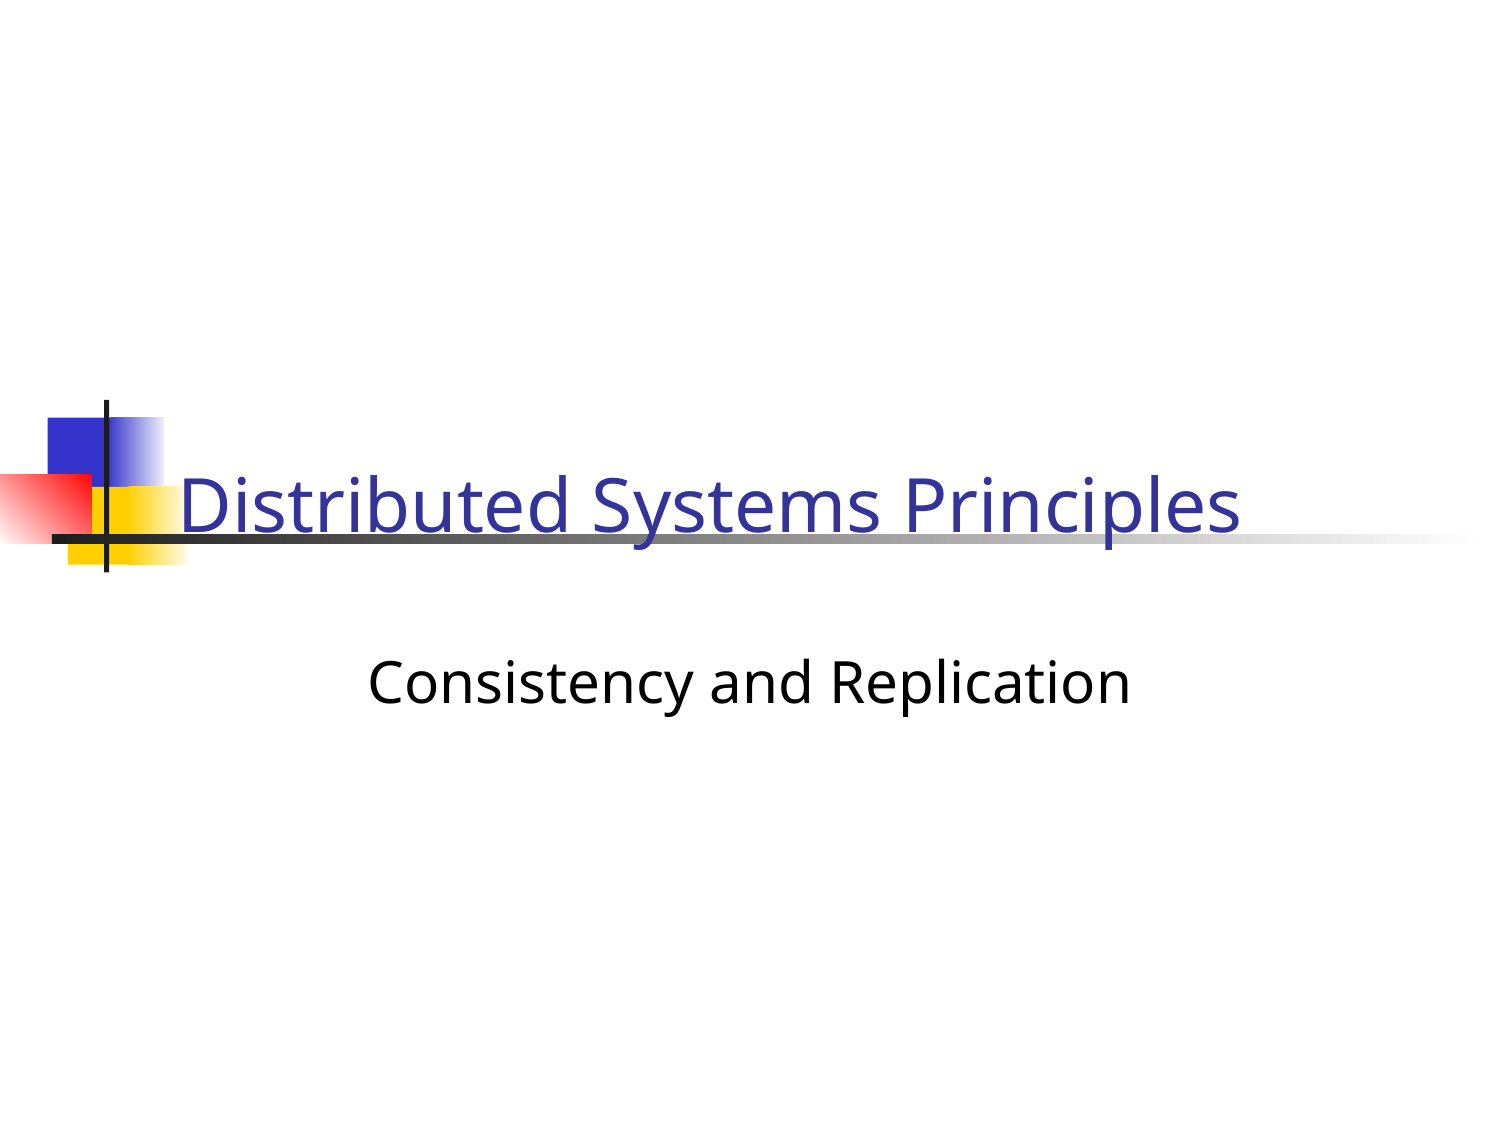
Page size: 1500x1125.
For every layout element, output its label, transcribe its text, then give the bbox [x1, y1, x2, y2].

text_box Consistency and Replication [225, 637, 1276, 926]
text_box Distributed Systems Principles [162, 315, 1438, 556]
